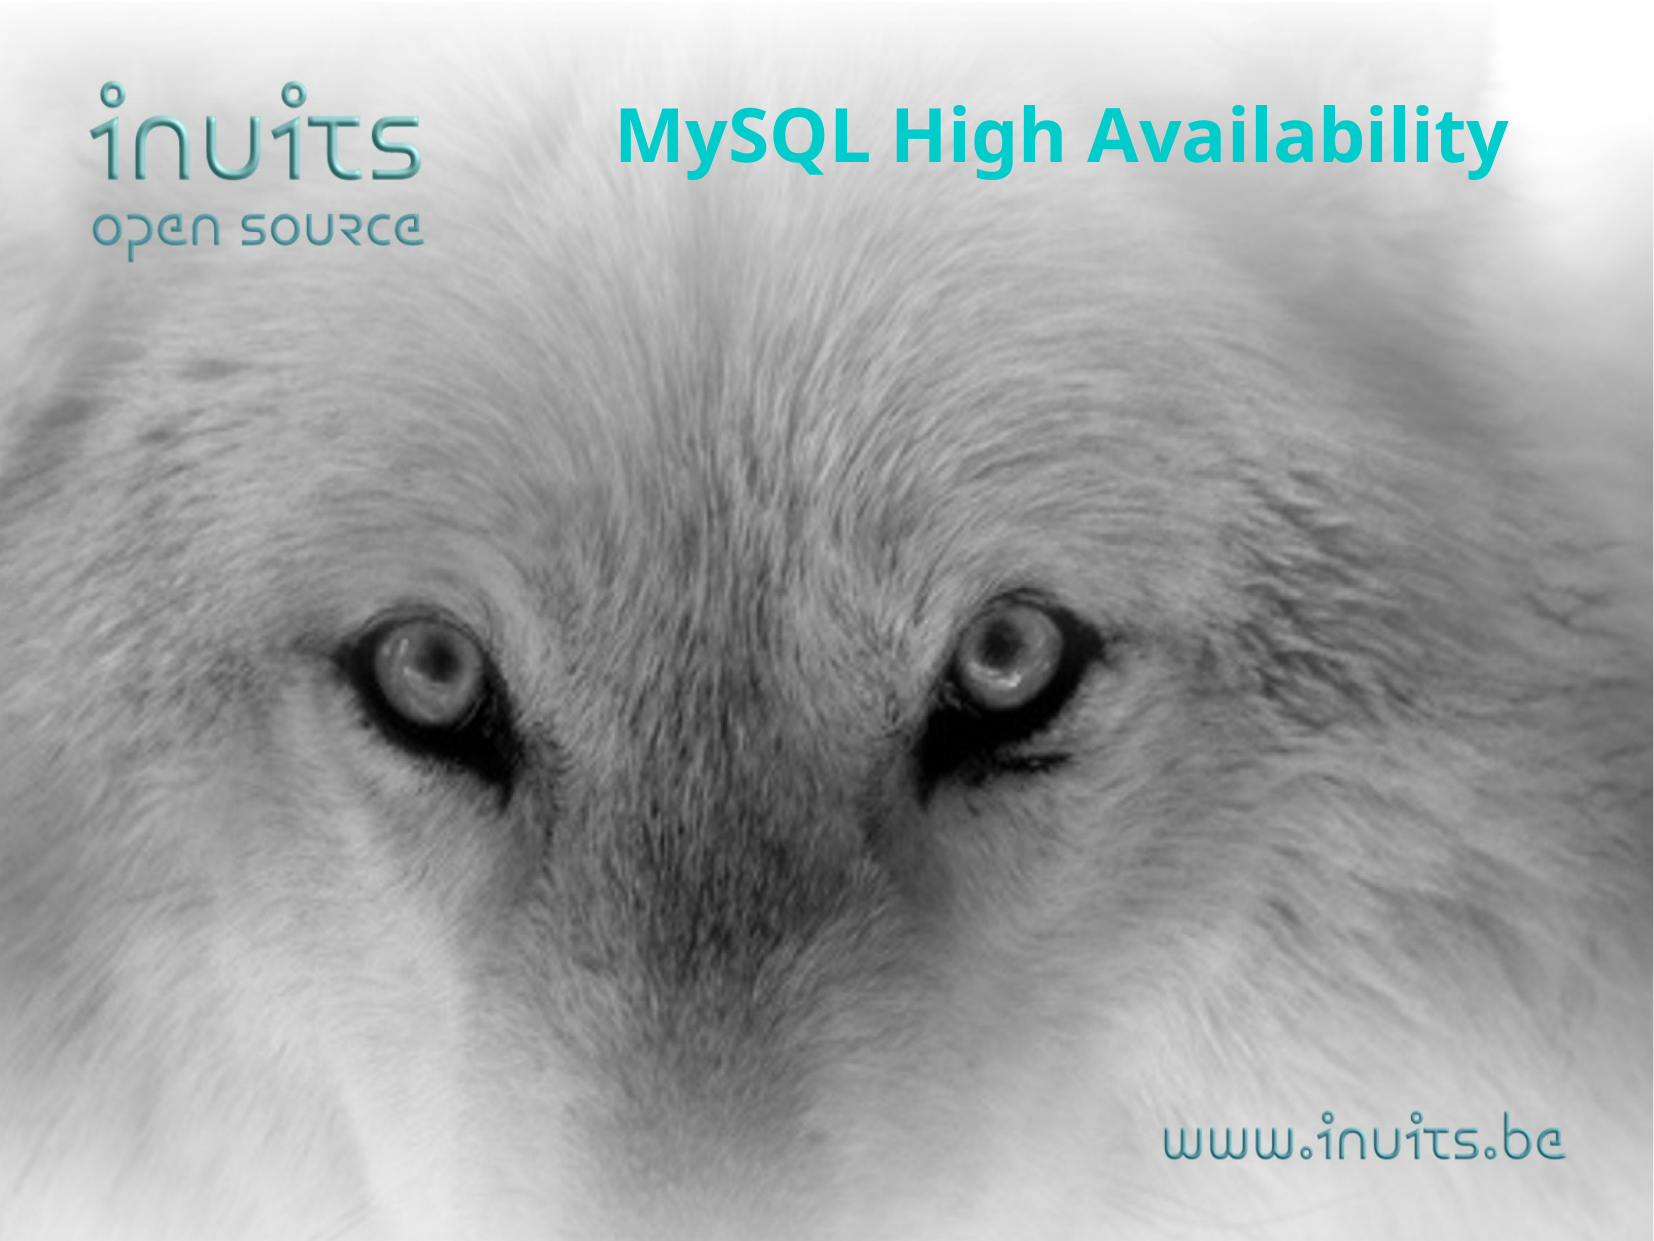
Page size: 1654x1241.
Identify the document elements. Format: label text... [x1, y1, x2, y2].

picture [0, 2, 1654, 1241]
text_box MySQL High Availability [600, 74, 1526, 193]
